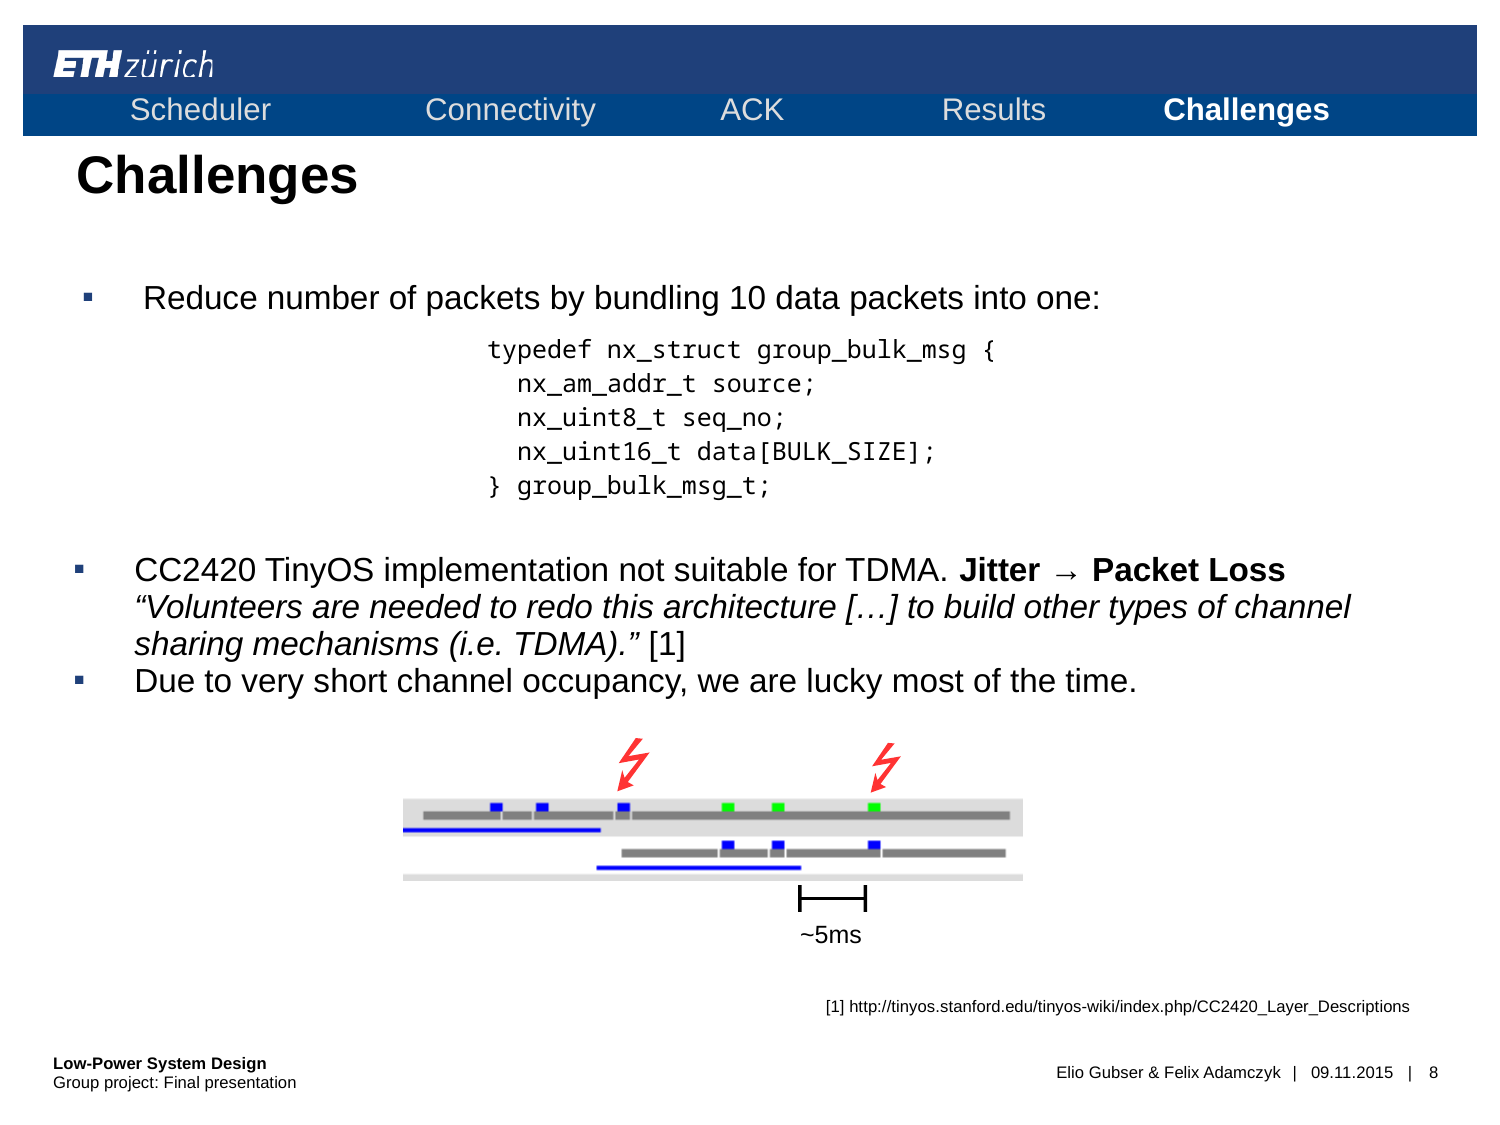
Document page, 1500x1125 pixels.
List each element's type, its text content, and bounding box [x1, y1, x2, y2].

text_box [1] http://tinyos.stanford.edu/tinyos-wiki/index.php/CC2420_Layer_Descriptions [802, 997, 1464, 1032]
text_box [870, 784, 887, 793]
text_box typedef nx_struct group_bulk_msg { nx_am_addr_t source; nx_uint8_t seq_no; nx_uint16_t data[BULK_SIZE]; } group_bulk_msg_t; [472, 324, 1098, 489]
list Reduce number of packets by bundling 10 data packets into one: [60, 279, 1422, 453]
title Challenges [53, 137, 1447, 297]
picture [403, 791, 1023, 881]
text_box CC2420 TinyOS implementation not suitable for TDMA. Jitter → Packet Loss “Volunteers are needed to redo this architecture […] to build other types of channel sharing mechanisms (i.e. TDMA).” [1] Due to very short channel occupancy, we are lucky most of the time. [60, 543, 1400, 784]
text_box Scheduler Connectivity ACK Results Challenges [41, 84, 1447, 136]
text_box [617, 784, 634, 792]
text_box ~5ms [785, 913, 902, 957]
